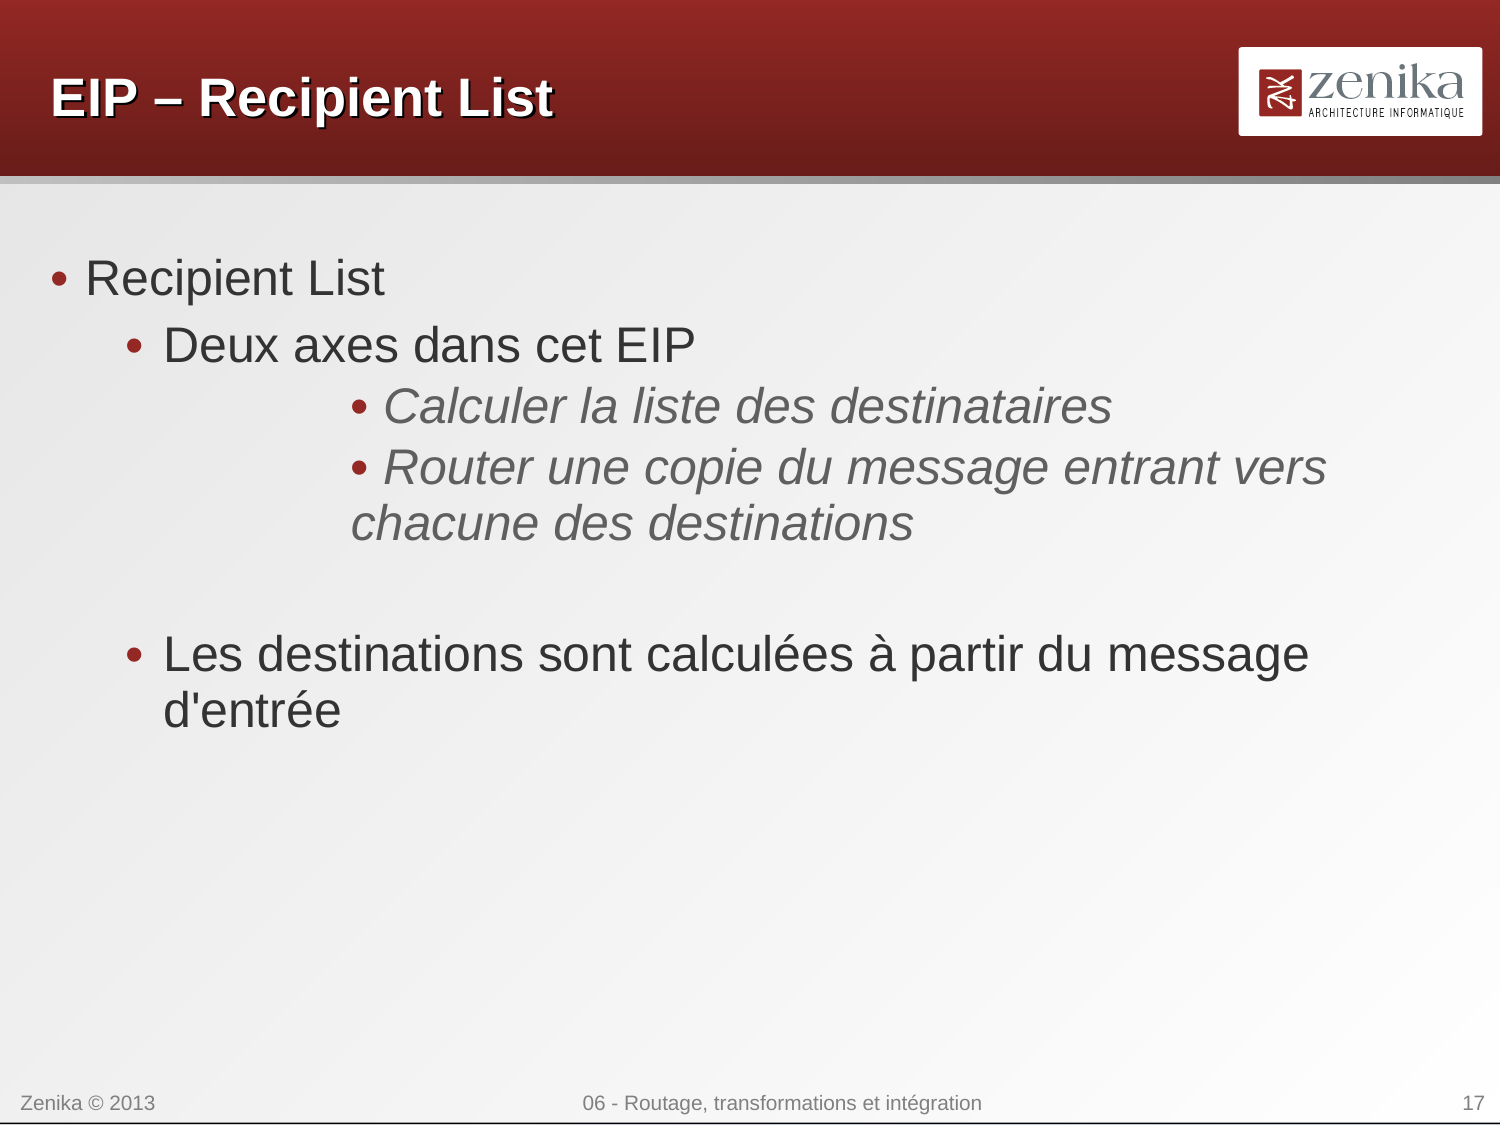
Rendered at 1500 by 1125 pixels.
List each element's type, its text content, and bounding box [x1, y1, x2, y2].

list Recipient List Deux axes dans cet EIP Calculer la liste des destinataires Router une copie du message entrant vers chacune des destinations Les destinations sont calculées à partir du message d'entrée [50, 250, 1477, 1064]
picture [1257, 58, 1464, 125]
title EIP – Recipient List [50, 22, 1206, 172]
